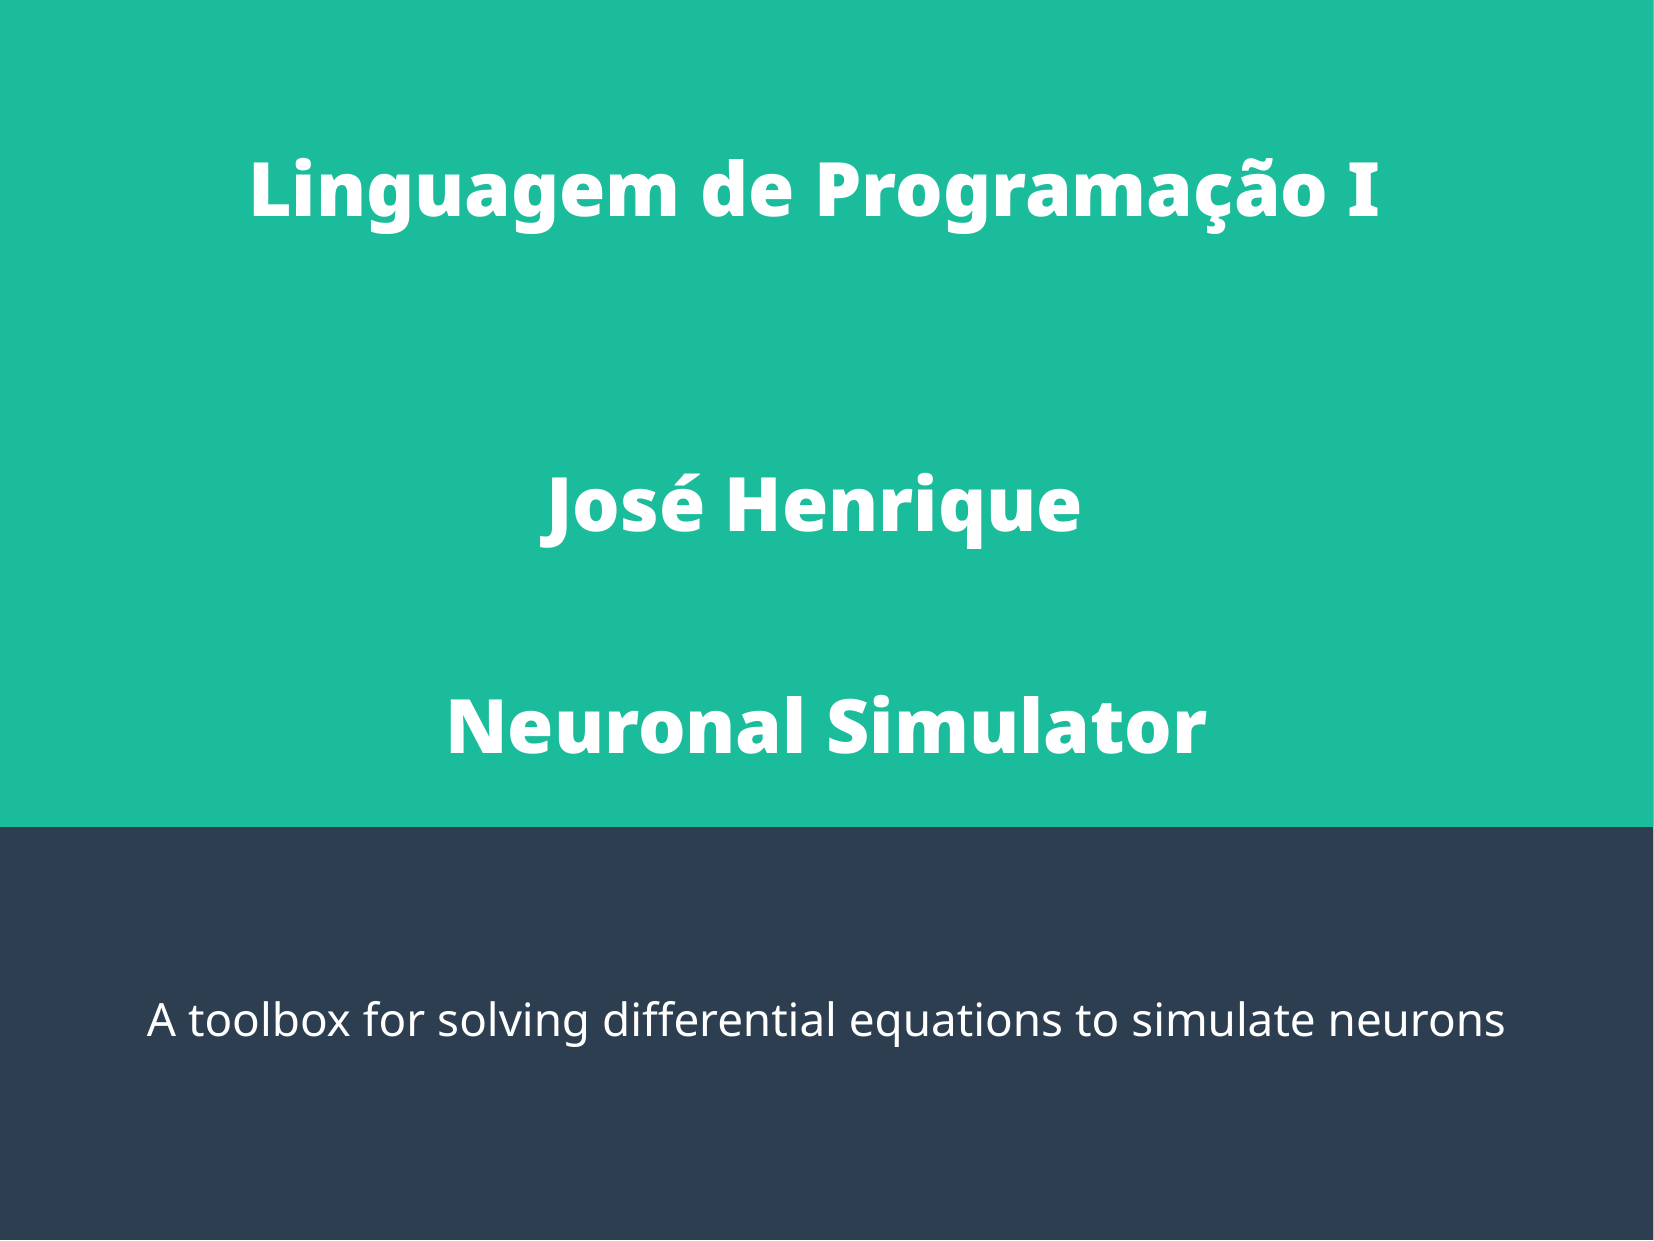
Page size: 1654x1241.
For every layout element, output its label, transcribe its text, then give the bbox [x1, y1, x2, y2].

subtitle A toolbox for solving differential equations to simulate neurons [59, 856, 1595, 1182]
title Linguagem de Programação I [47, 82, 1583, 240]
title Neuronal Simulator [59, 620, 1595, 778]
title José Henrique [47, 397, 1583, 556]
